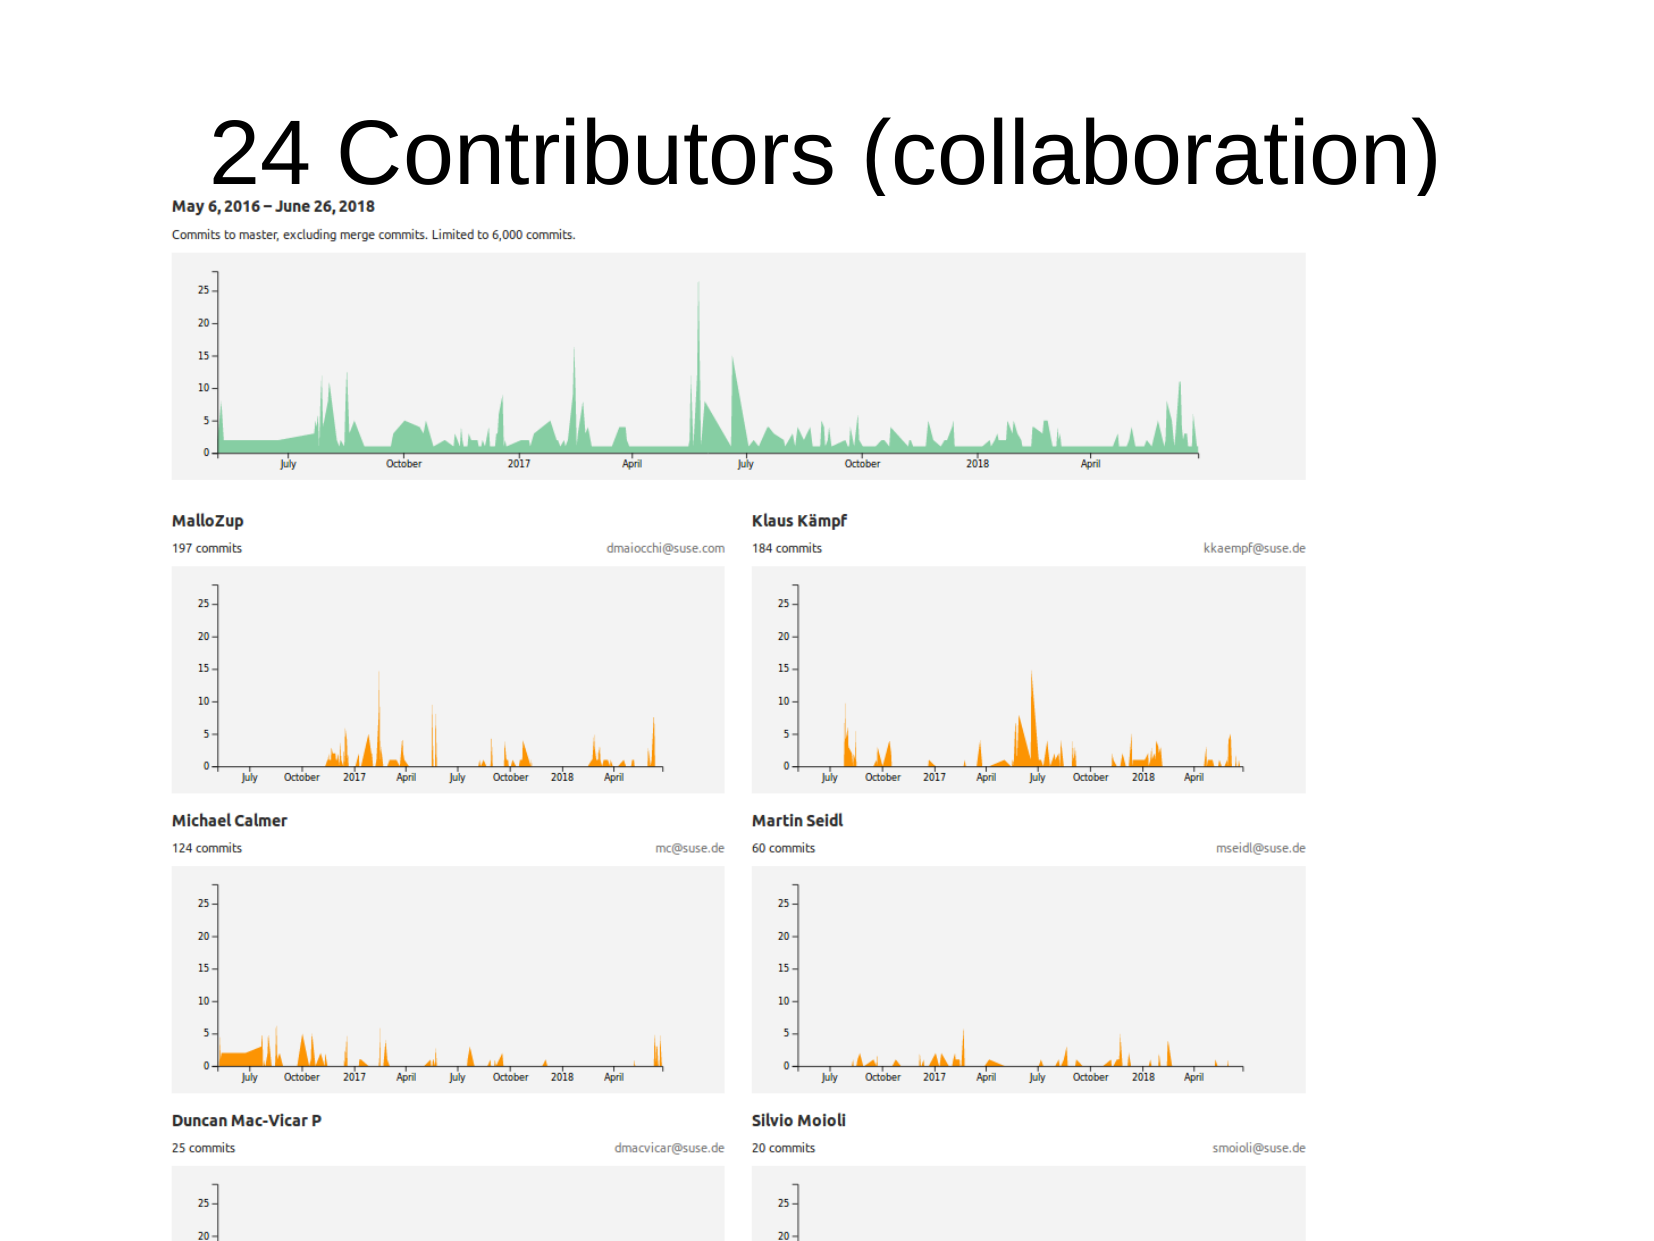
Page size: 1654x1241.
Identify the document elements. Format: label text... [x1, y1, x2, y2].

title 24 Contributors (collaboration) [82, 49, 1571, 257]
picture [106, 196, 1501, 1241]
